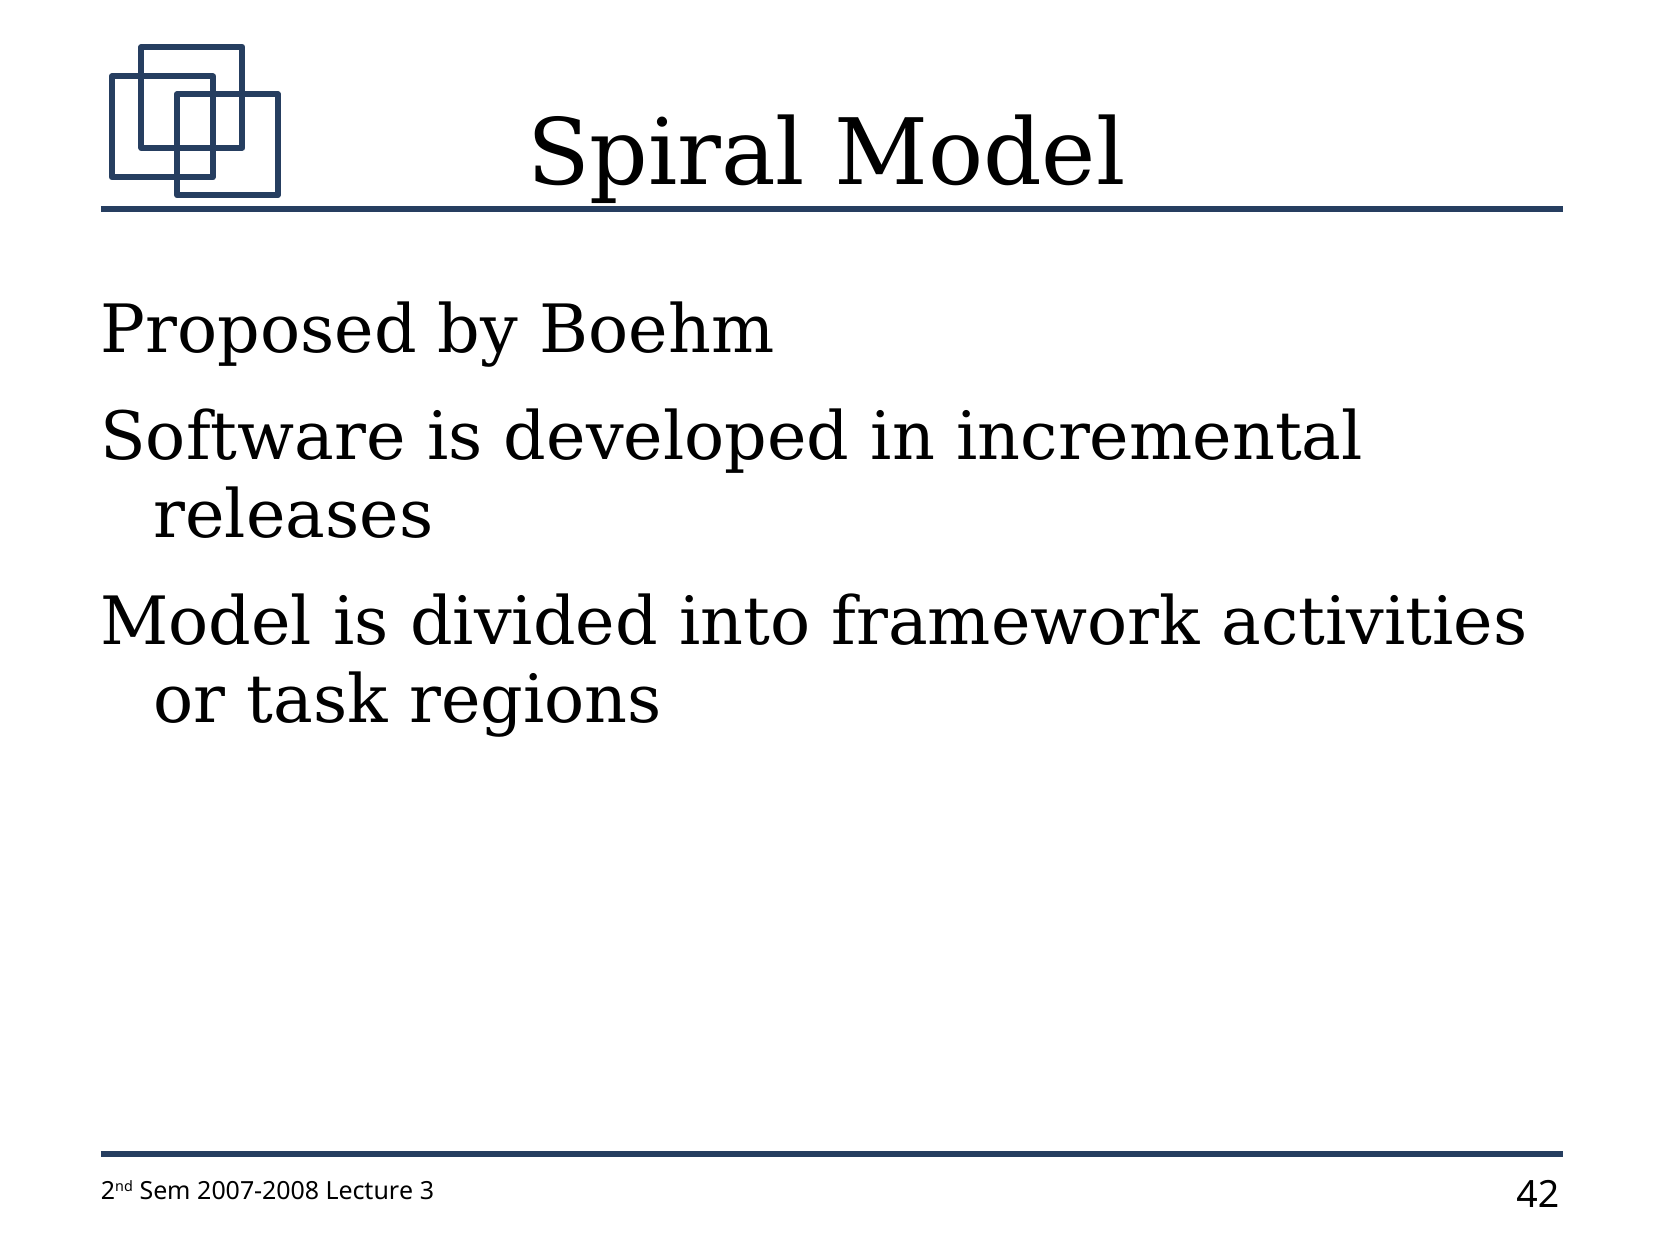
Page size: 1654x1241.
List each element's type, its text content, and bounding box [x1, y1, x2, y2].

list Proposed by Boehm Software is developed in incremental releases Model is divided into framework activities or task regions [82, 290, 1571, 1109]
title Spiral Model [82, 49, 1571, 257]
